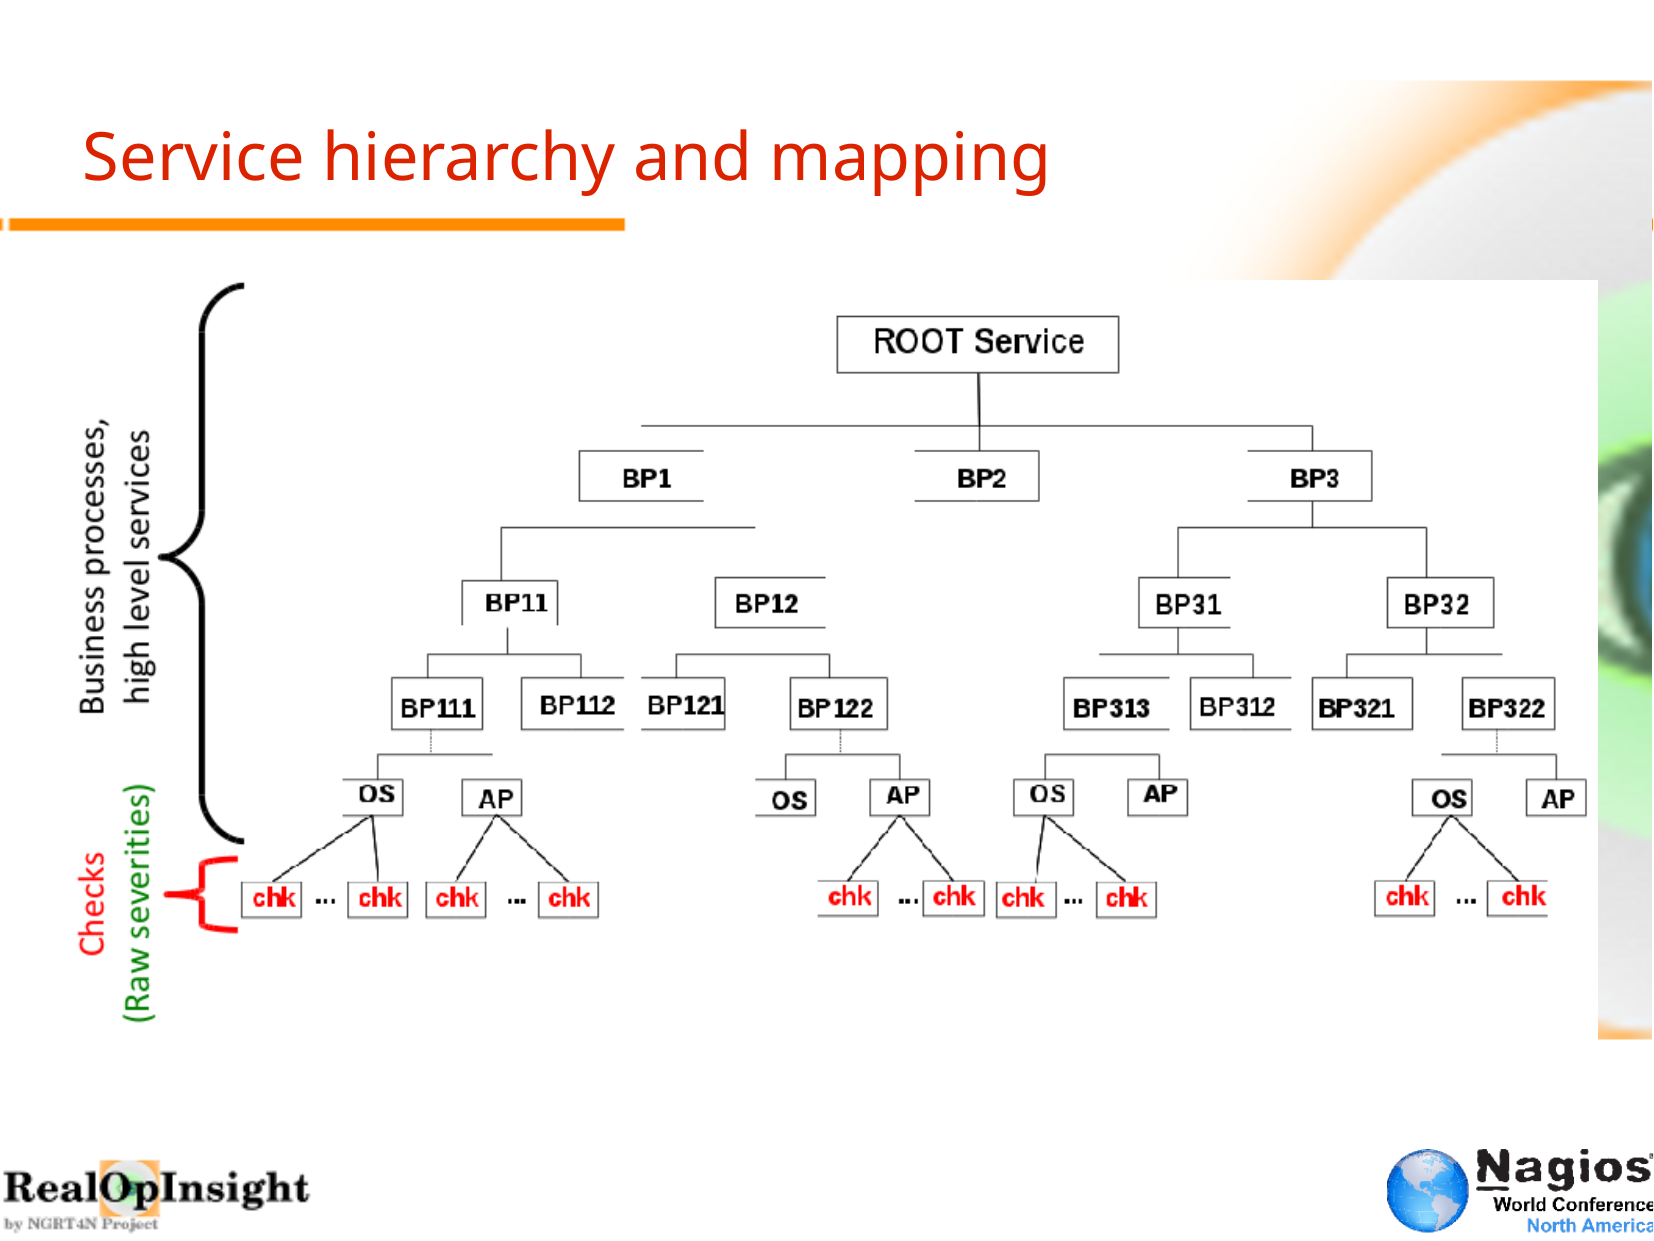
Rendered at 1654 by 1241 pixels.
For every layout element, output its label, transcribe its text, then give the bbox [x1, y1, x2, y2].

title Service hierarchy and mapping [82, 73, 1547, 237]
picture [0, 0, 1654, 1241]
